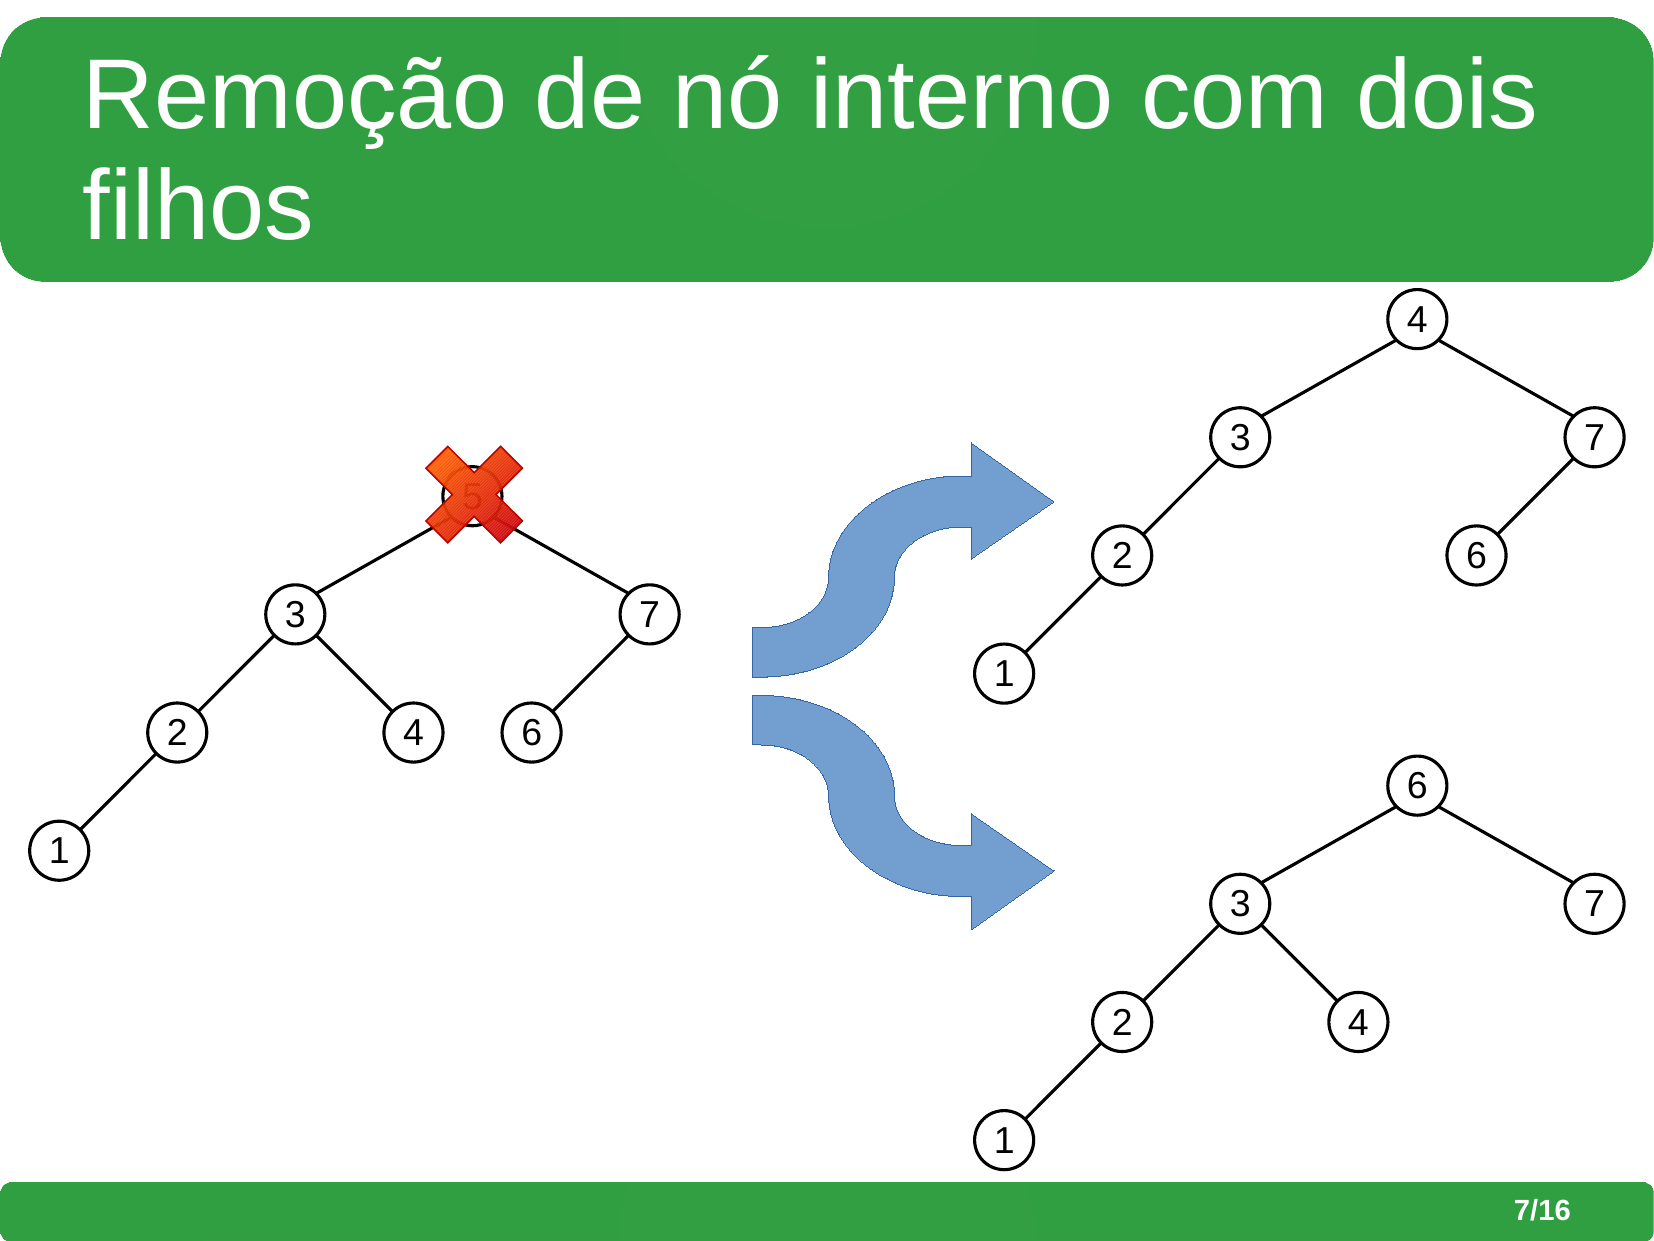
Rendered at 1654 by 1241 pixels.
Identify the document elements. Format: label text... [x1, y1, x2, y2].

title Remoção de nó interno com dois filhos [82, 38, 1571, 261]
text_box 3 [1210, 407, 1270, 467]
text_box 4 [383, 702, 444, 763]
text_box 1 [29, 821, 89, 881]
text_box 4 [1328, 992, 1388, 1052]
text_box [752, 695, 1055, 930]
text_box 7 [1565, 407, 1625, 467]
picture [390, 410, 558, 578]
text_box 6 [1446, 525, 1507, 586]
text_box 1 [974, 1110, 1034, 1170]
text_box 2 [1092, 992, 1152, 1052]
text_box [752, 442, 1054, 678]
text_box 2 [1092, 525, 1152, 586]
text_box 6 [502, 702, 562, 763]
text_box 2 [147, 702, 207, 763]
text_box 3 [265, 584, 325, 644]
text_box 6 [1387, 756, 1447, 816]
text_box 7 [1565, 874, 1625, 934]
text_box 1 [974, 644, 1034, 704]
text_box 7 [620, 584, 680, 644]
text_box 3 [1210, 874, 1270, 934]
text_box 4 [1387, 289, 1447, 349]
